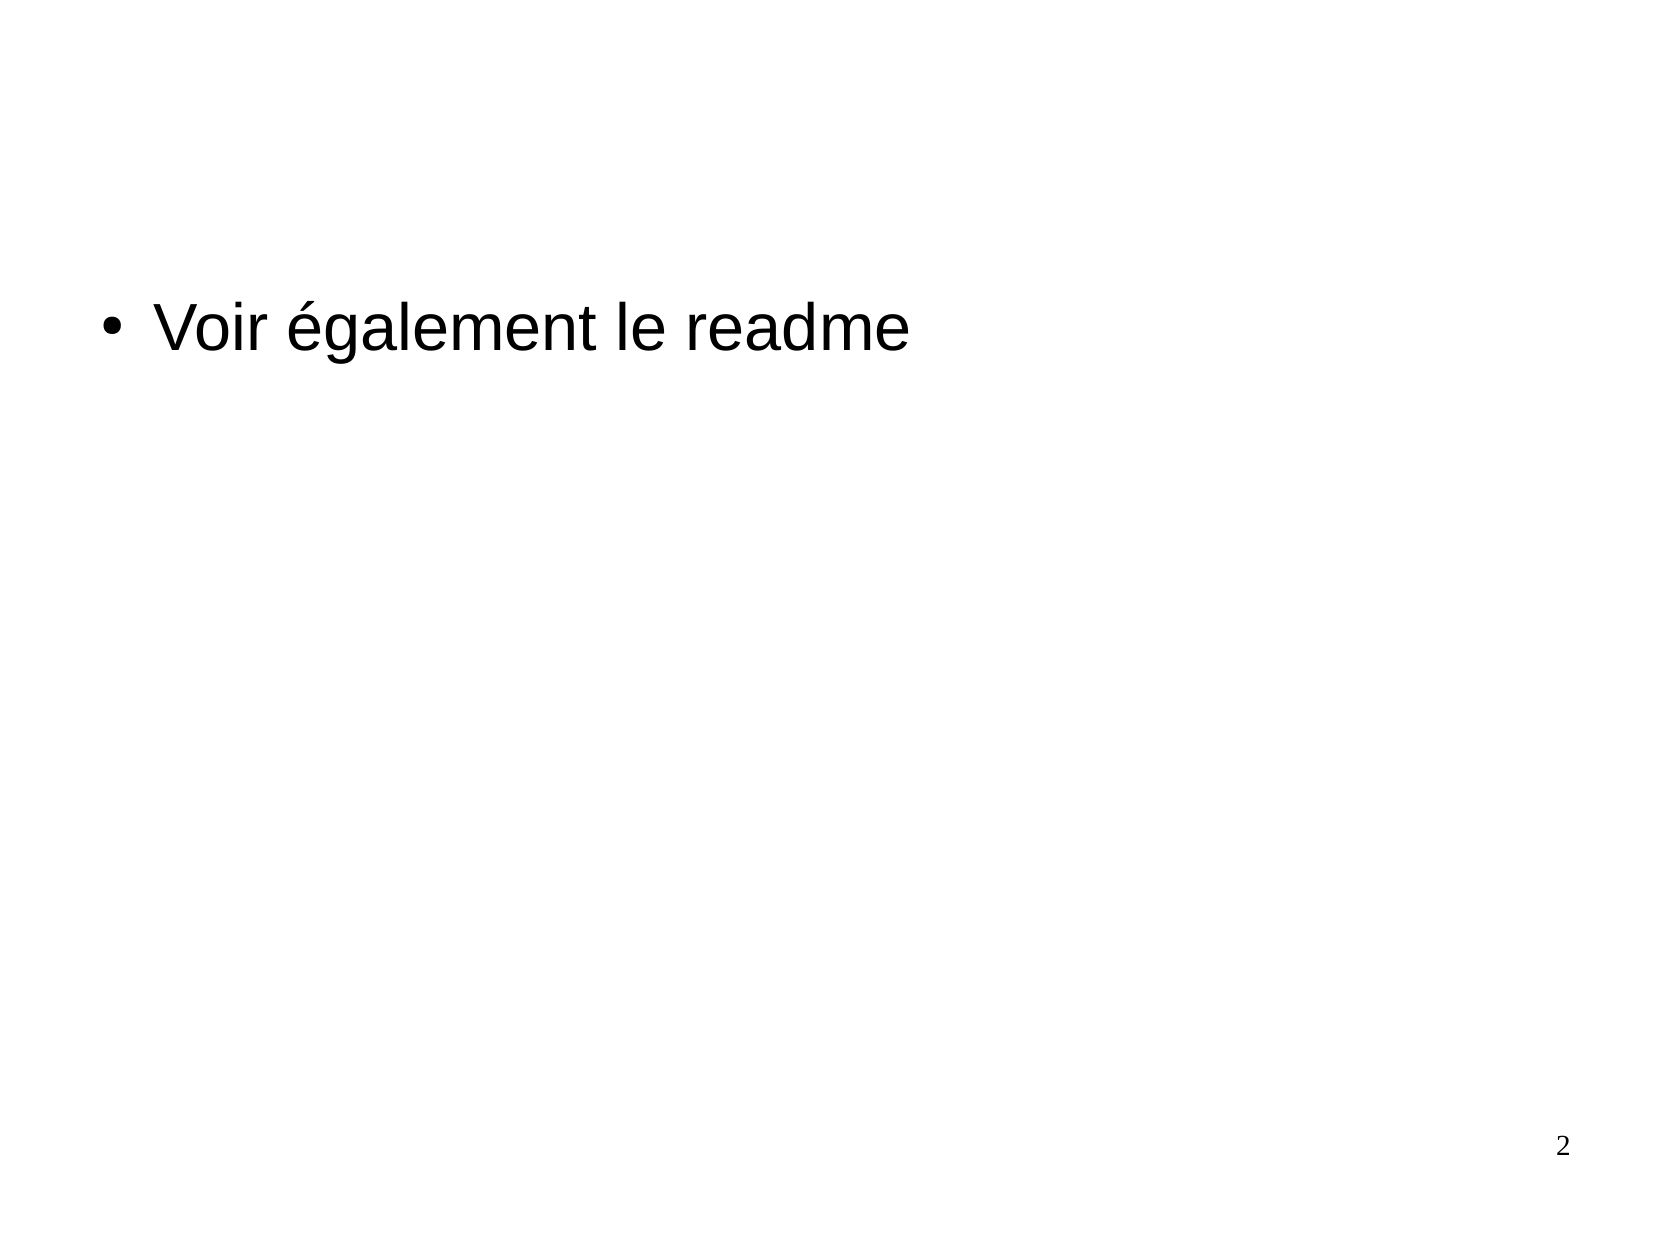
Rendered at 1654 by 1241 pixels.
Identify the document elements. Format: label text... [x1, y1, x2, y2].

list Voir également le readme [82, 290, 1571, 1010]
